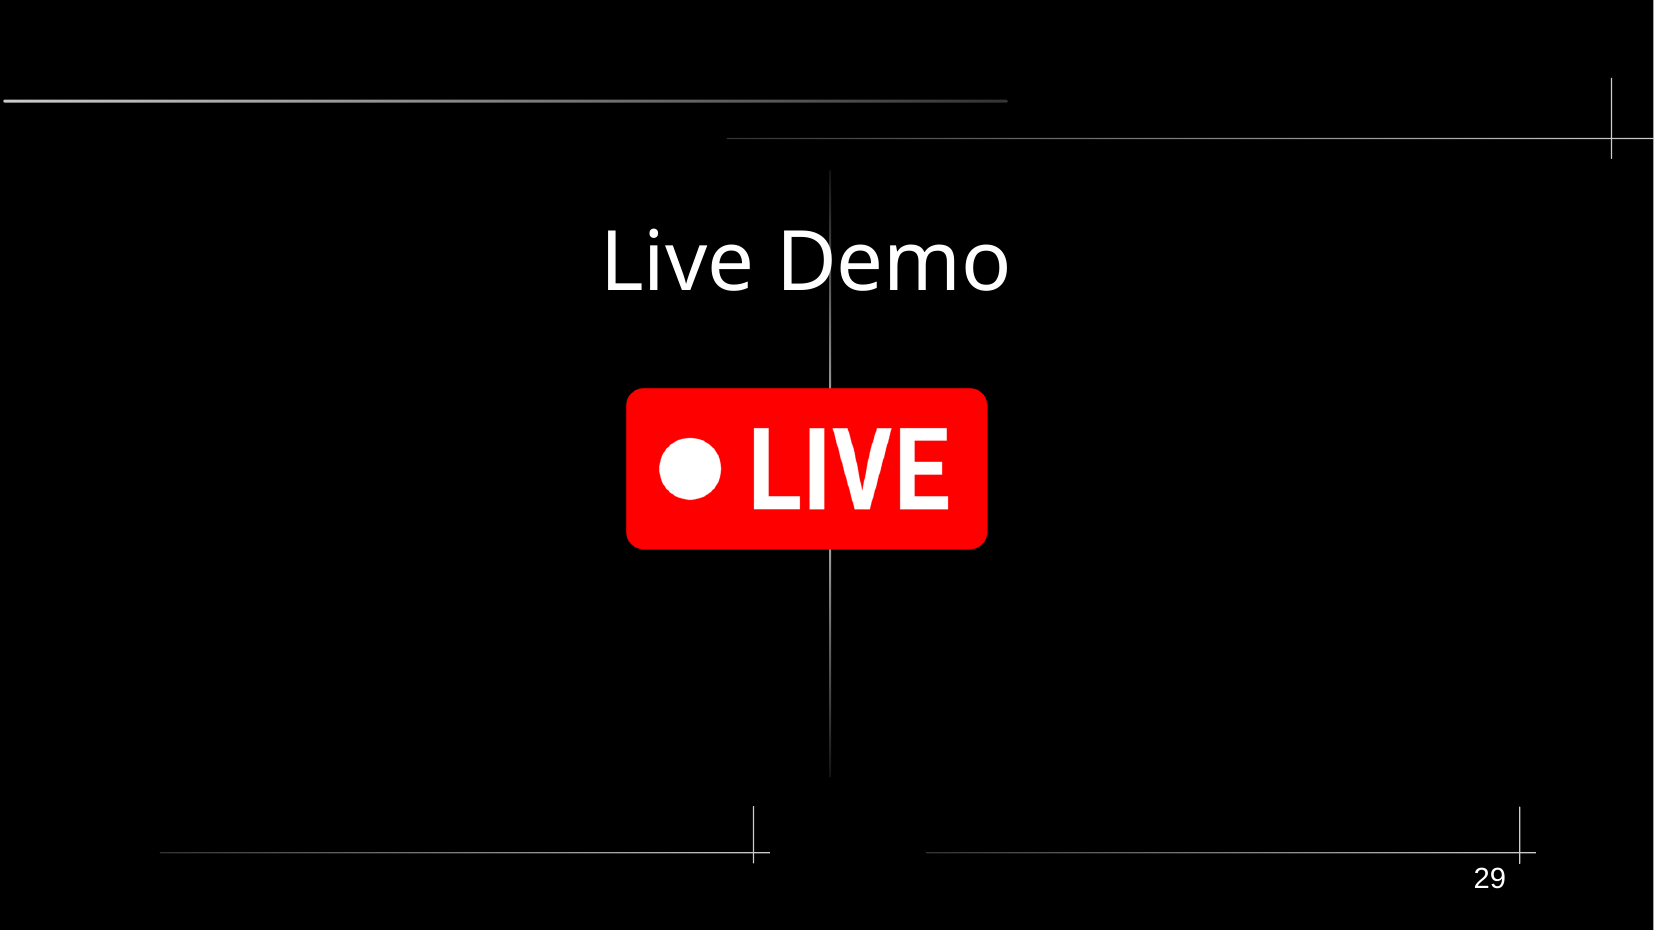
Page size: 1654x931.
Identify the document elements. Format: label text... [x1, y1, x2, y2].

picture [525, 187, 1088, 751]
subtitle Live Demo [23, 11, 1589, 505]
